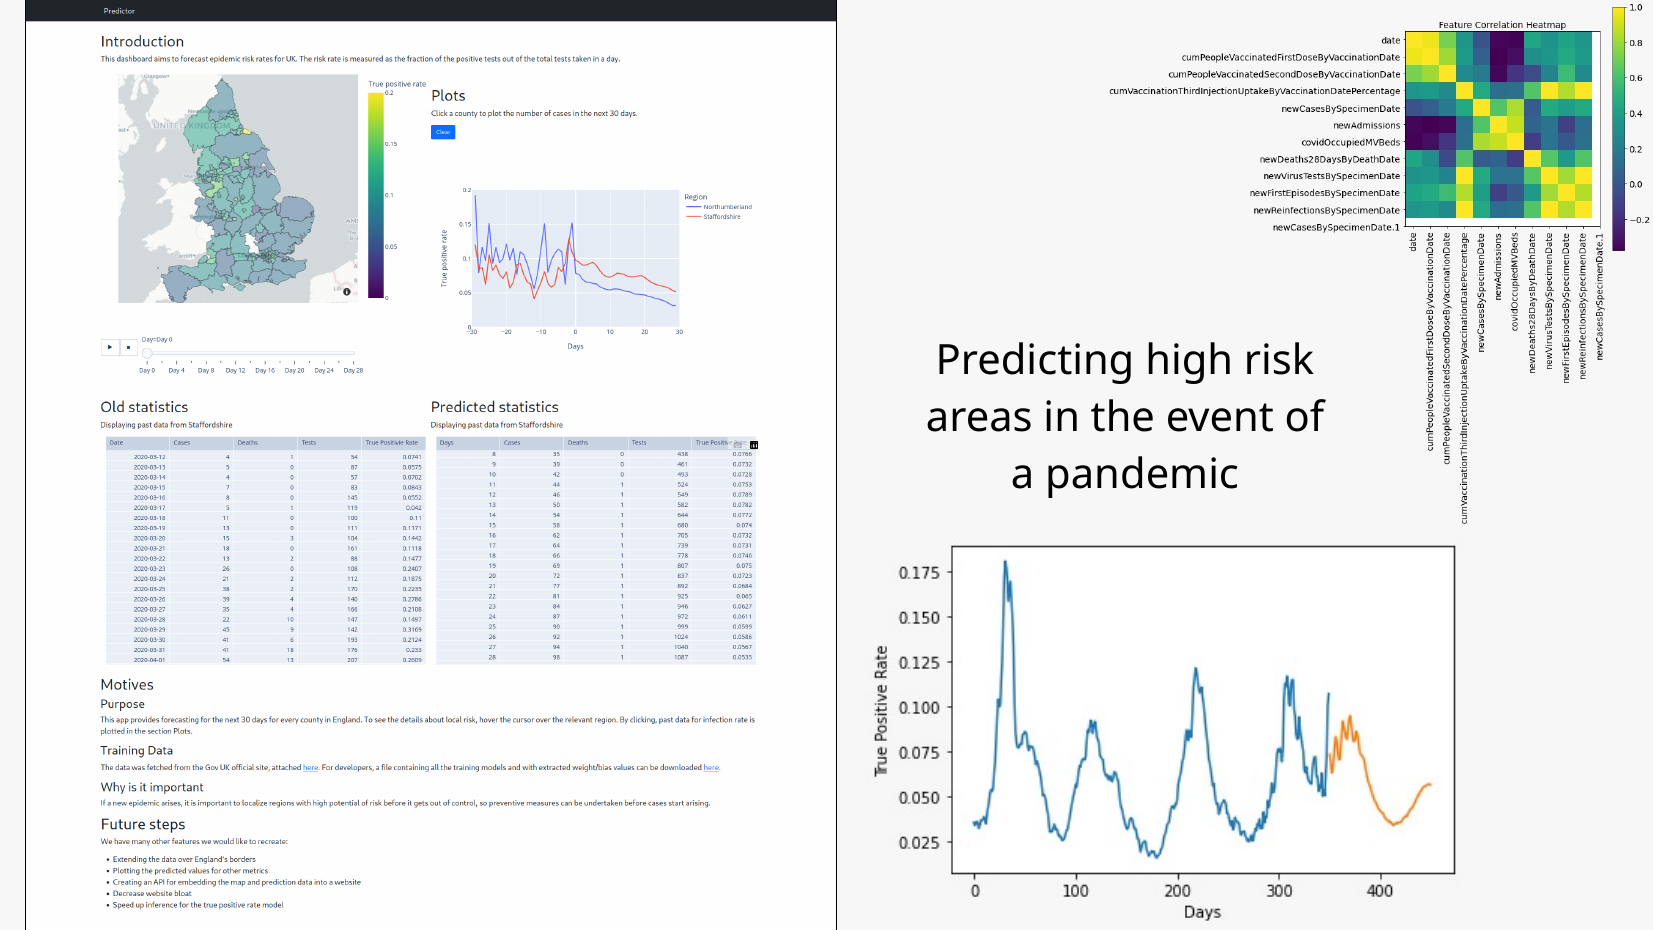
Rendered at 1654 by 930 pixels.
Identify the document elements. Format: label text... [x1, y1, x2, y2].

text_box Predicting high risk areas in the event of a pandemic [900, 322, 1351, 526]
picture [1104, 0, 1653, 527]
picture [25, 0, 837, 930]
picture [866, 537, 1463, 930]
